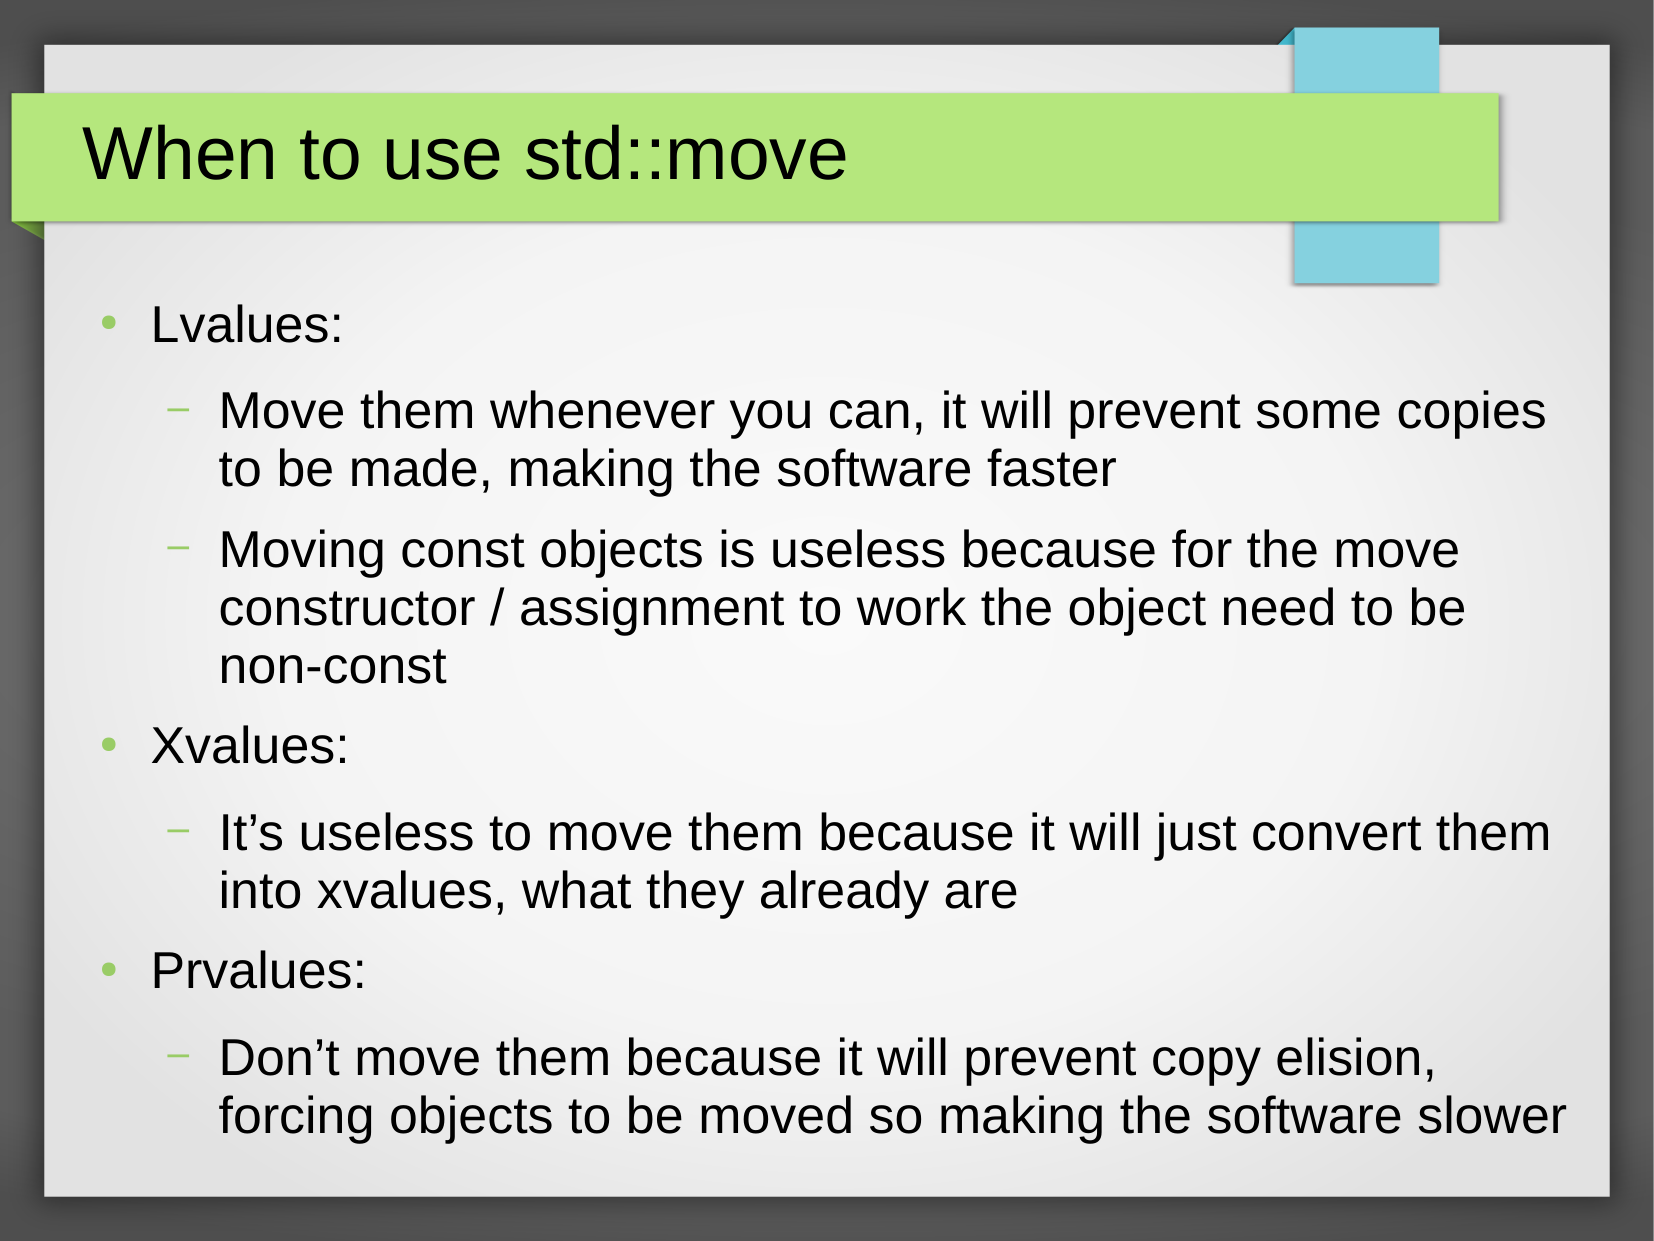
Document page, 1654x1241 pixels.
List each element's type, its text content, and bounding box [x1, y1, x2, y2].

title When to use std::move [82, 94, 1264, 213]
picture [0, 0, 1654, 1241]
list Lvalues: Move them whenever you can, it will prevent some copies to be made, making the software faster Moving const objects is useless because for the move constructor / assignment to work the object need to be non-const Xvalues: It’s useless to move them because it will just convert them into xvalues, what they already are Prvalues: Don’t move them because it will prevent copy elision, forcing objects to be moved so making the software slower [82, 295, 1571, 1170]
